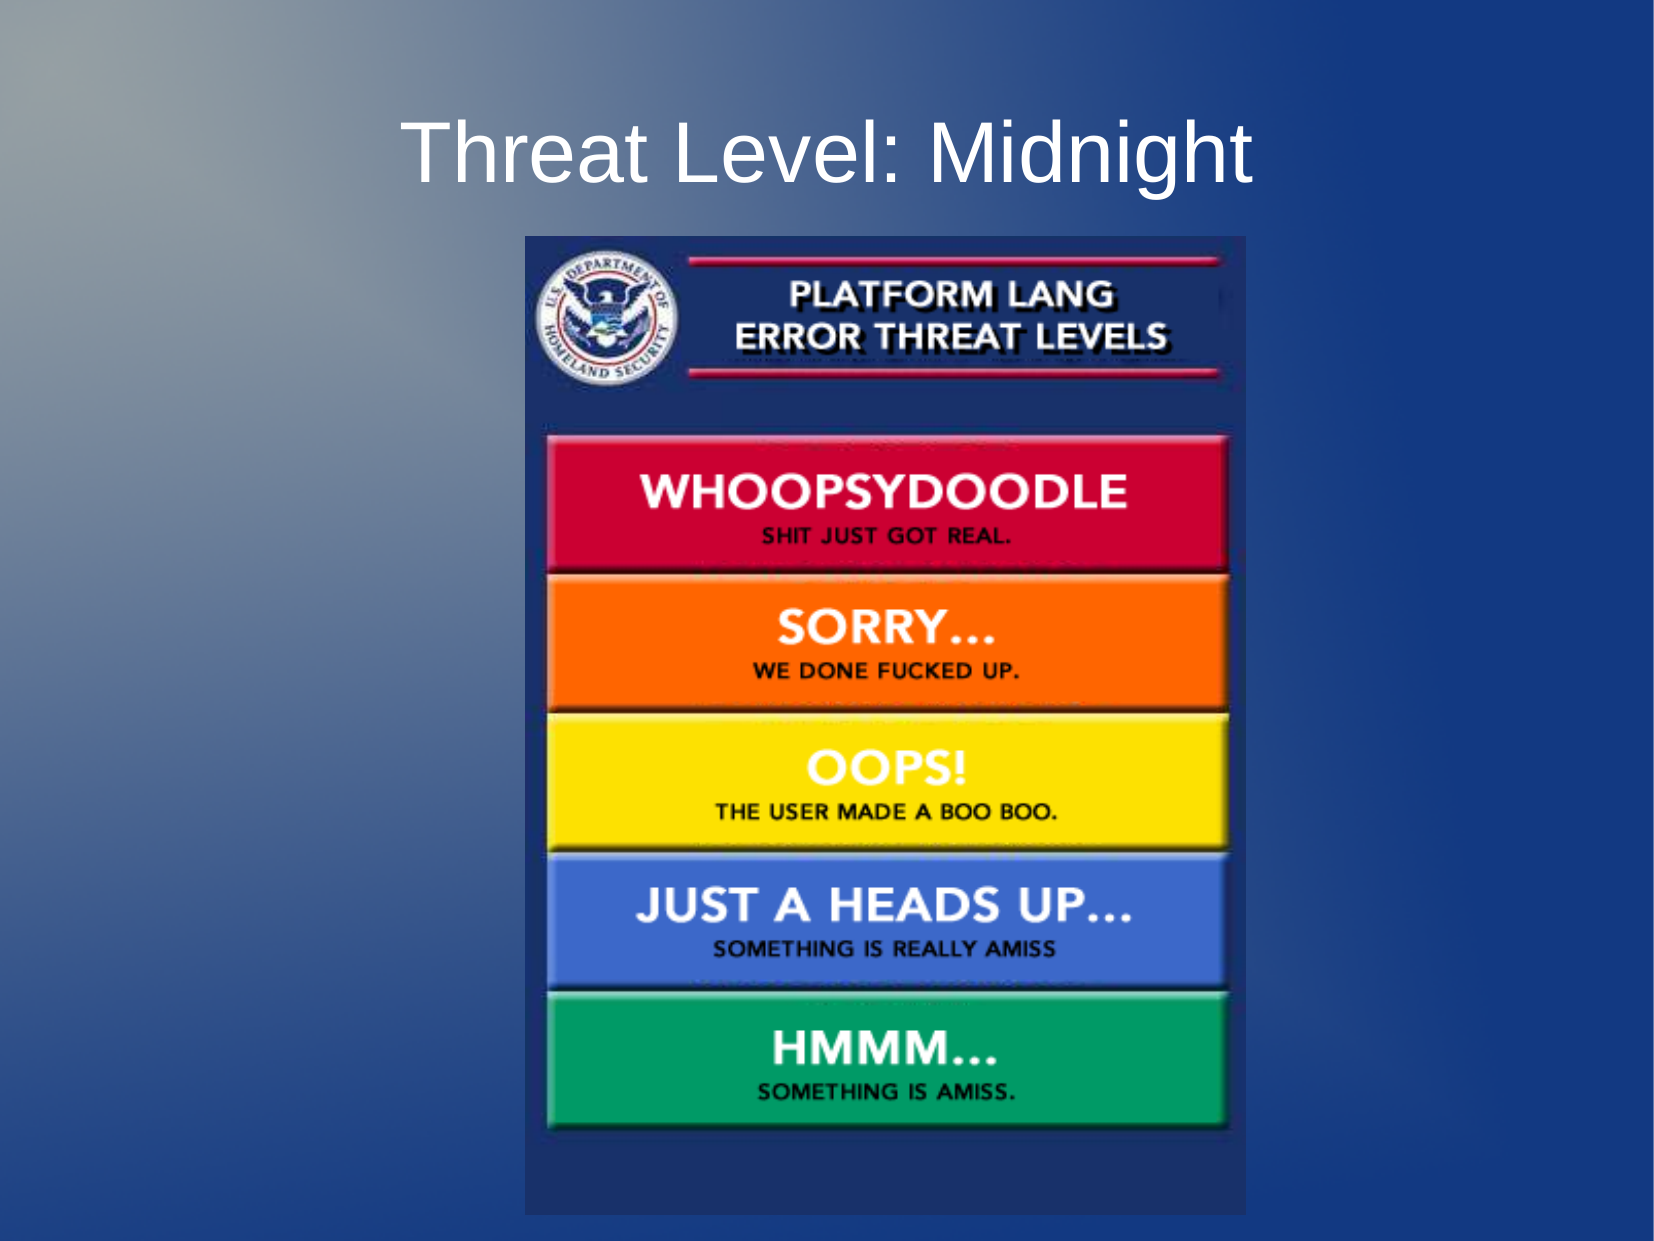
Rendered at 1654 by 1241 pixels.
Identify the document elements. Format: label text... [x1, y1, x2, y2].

picture [0, 0, 1654, 1241]
title Threat Level: Midnight [82, 49, 1571, 257]
